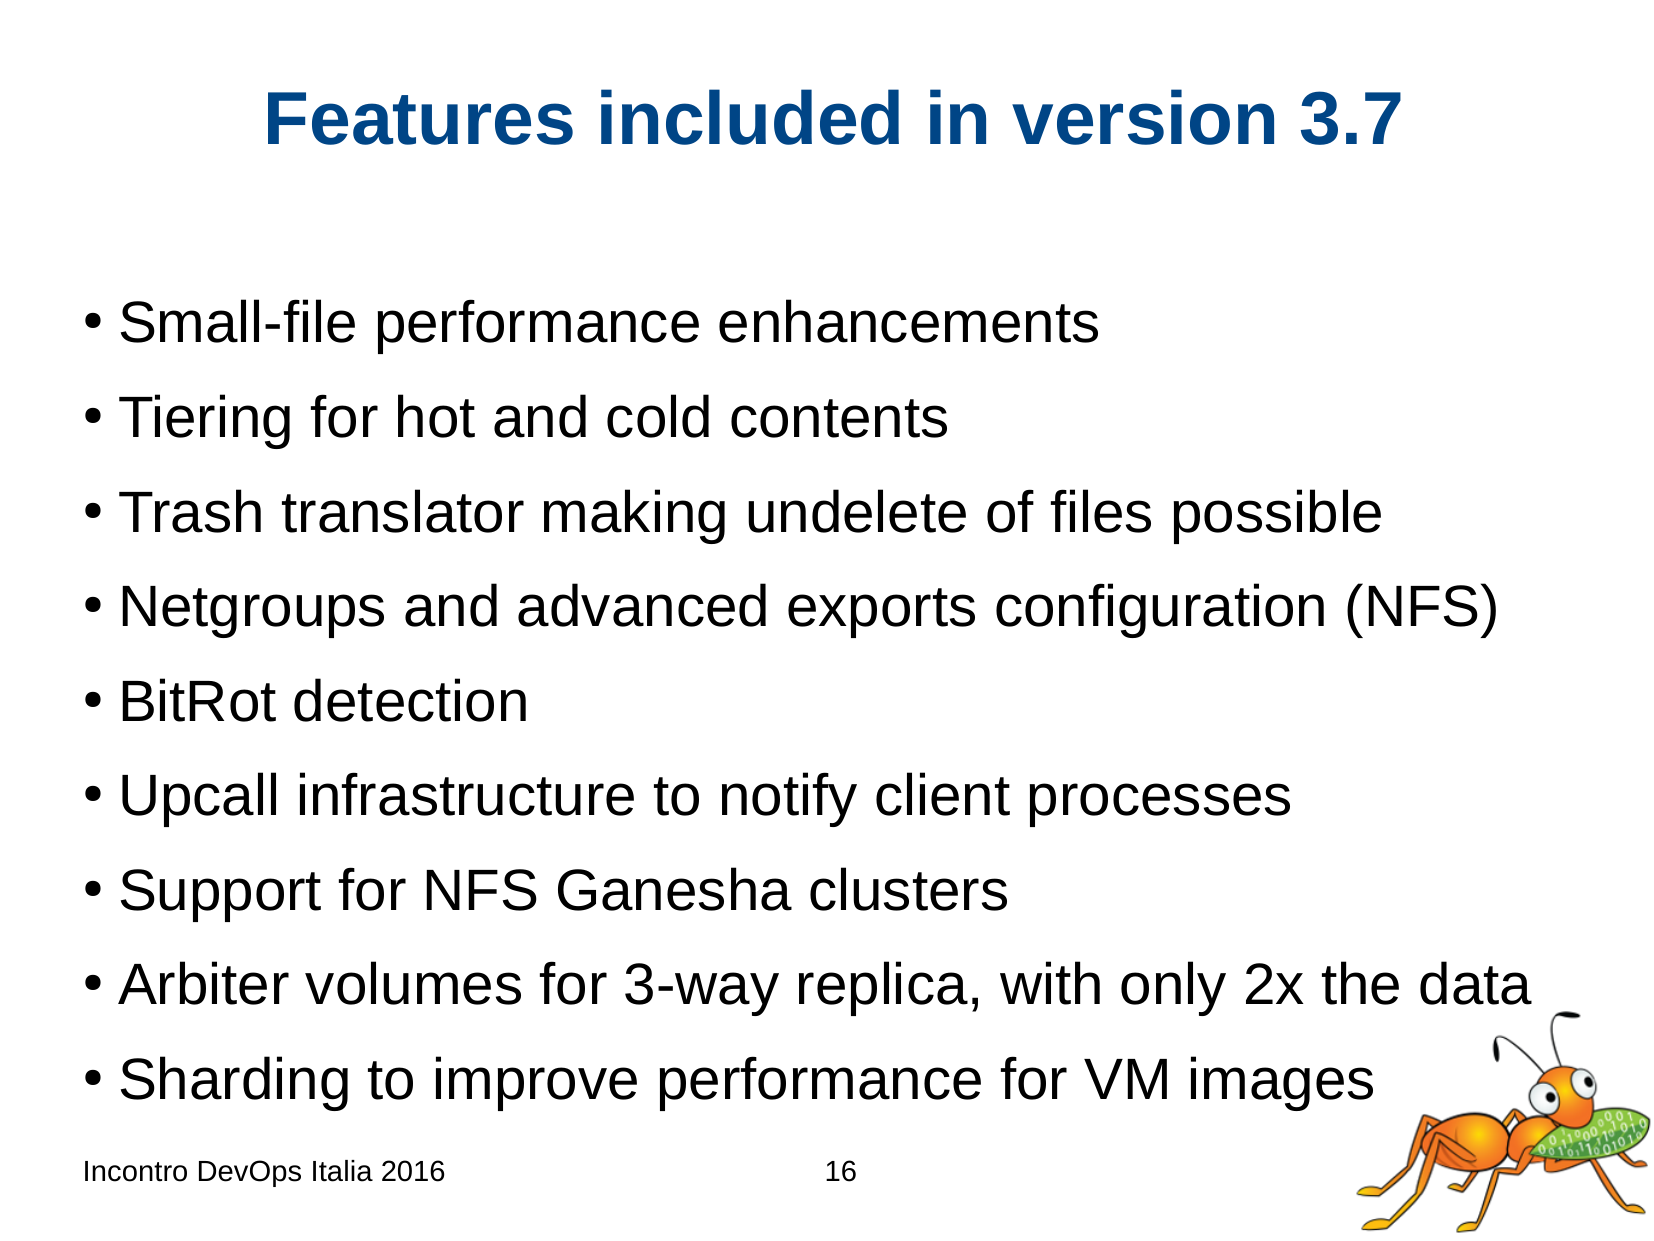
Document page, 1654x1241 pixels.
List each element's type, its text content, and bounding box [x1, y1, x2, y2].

title Features included in version 3.7 [90, 15, 1579, 223]
picture [1353, 1083, 1368, 1096]
picture [1353, 1009, 1654, 1235]
list Small-file performance enhancements Tiering for hot and cold contents Trash translator making undelete of files possible Netgroups and advanced exports configuration (NFS) BitRot detection Upcall infrastructure to notify client processes Support for NFS Ganesha clusters Arbiter volumes for 3-way replica, with only 2x the data Sharding to improve performance for VM images [82, 290, 1571, 1010]
